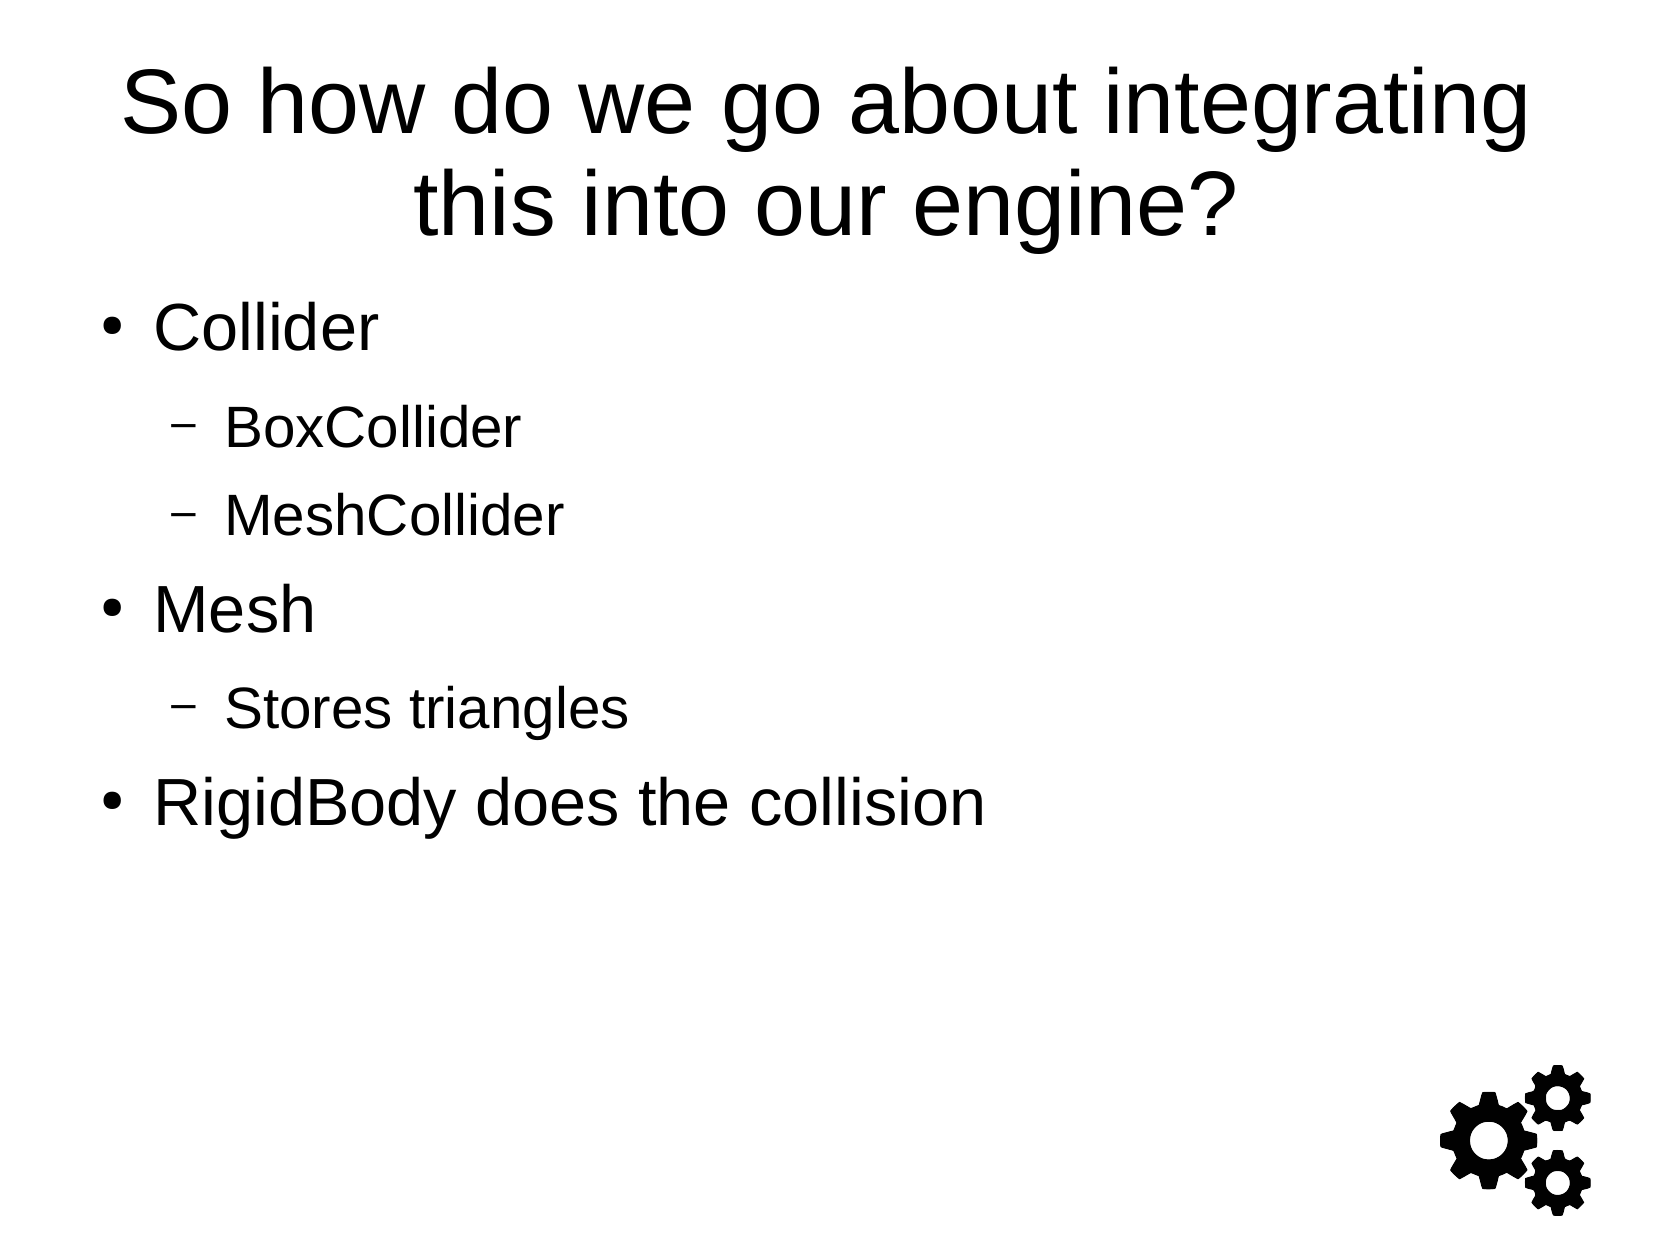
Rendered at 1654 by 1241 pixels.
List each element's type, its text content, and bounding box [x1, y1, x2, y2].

list Collider BoxCollider MeshCollider Mesh Stores triangles RigidBody does the collision [82, 290, 1571, 1010]
picture [1440, 1065, 1591, 1216]
title So how do we go about integrating this into our engine? [82, 49, 1571, 257]
